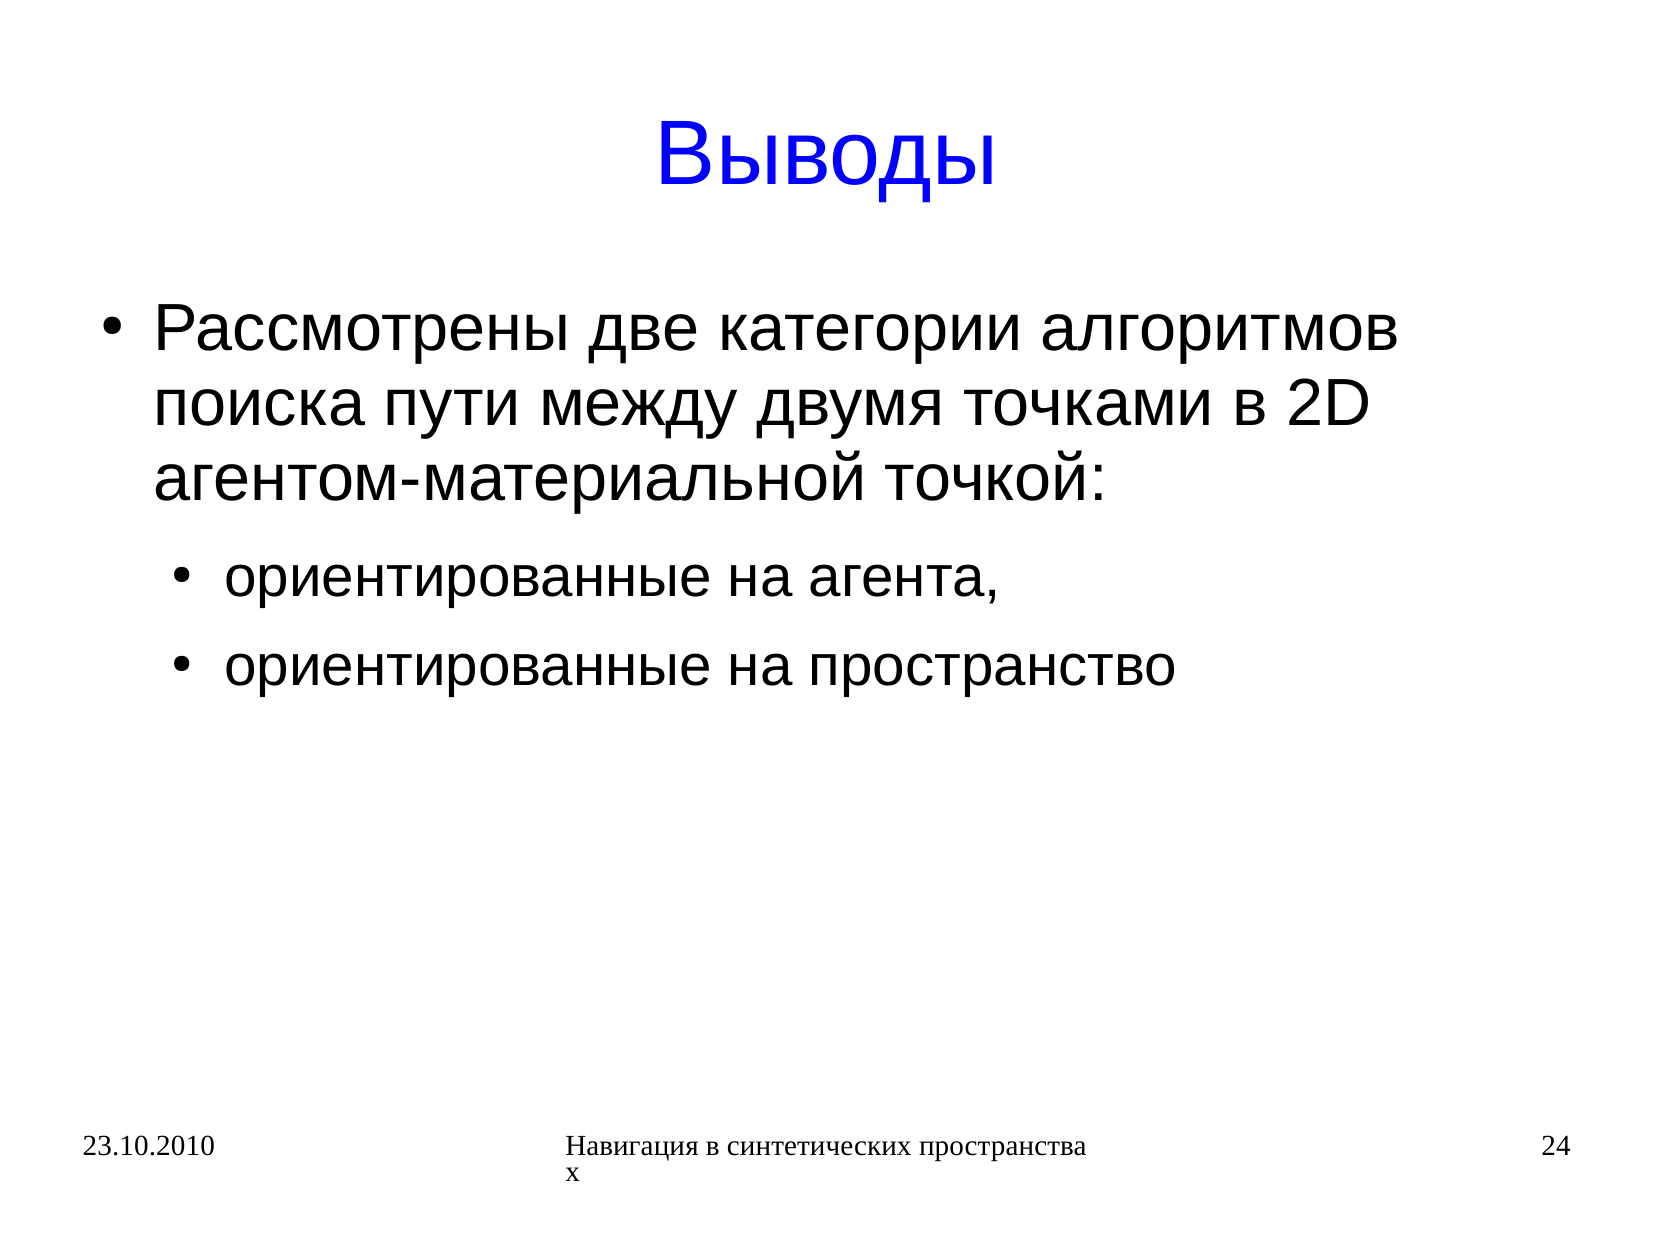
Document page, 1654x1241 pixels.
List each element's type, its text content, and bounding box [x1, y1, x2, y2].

list Рассмотрены две категории алгоритмов поиска пути между двумя точками в 2D агентом-материальной точкой: ориентированные на агента, ориентированные на пространство [82, 290, 1571, 1109]
title Выводы [82, 49, 1571, 257]
